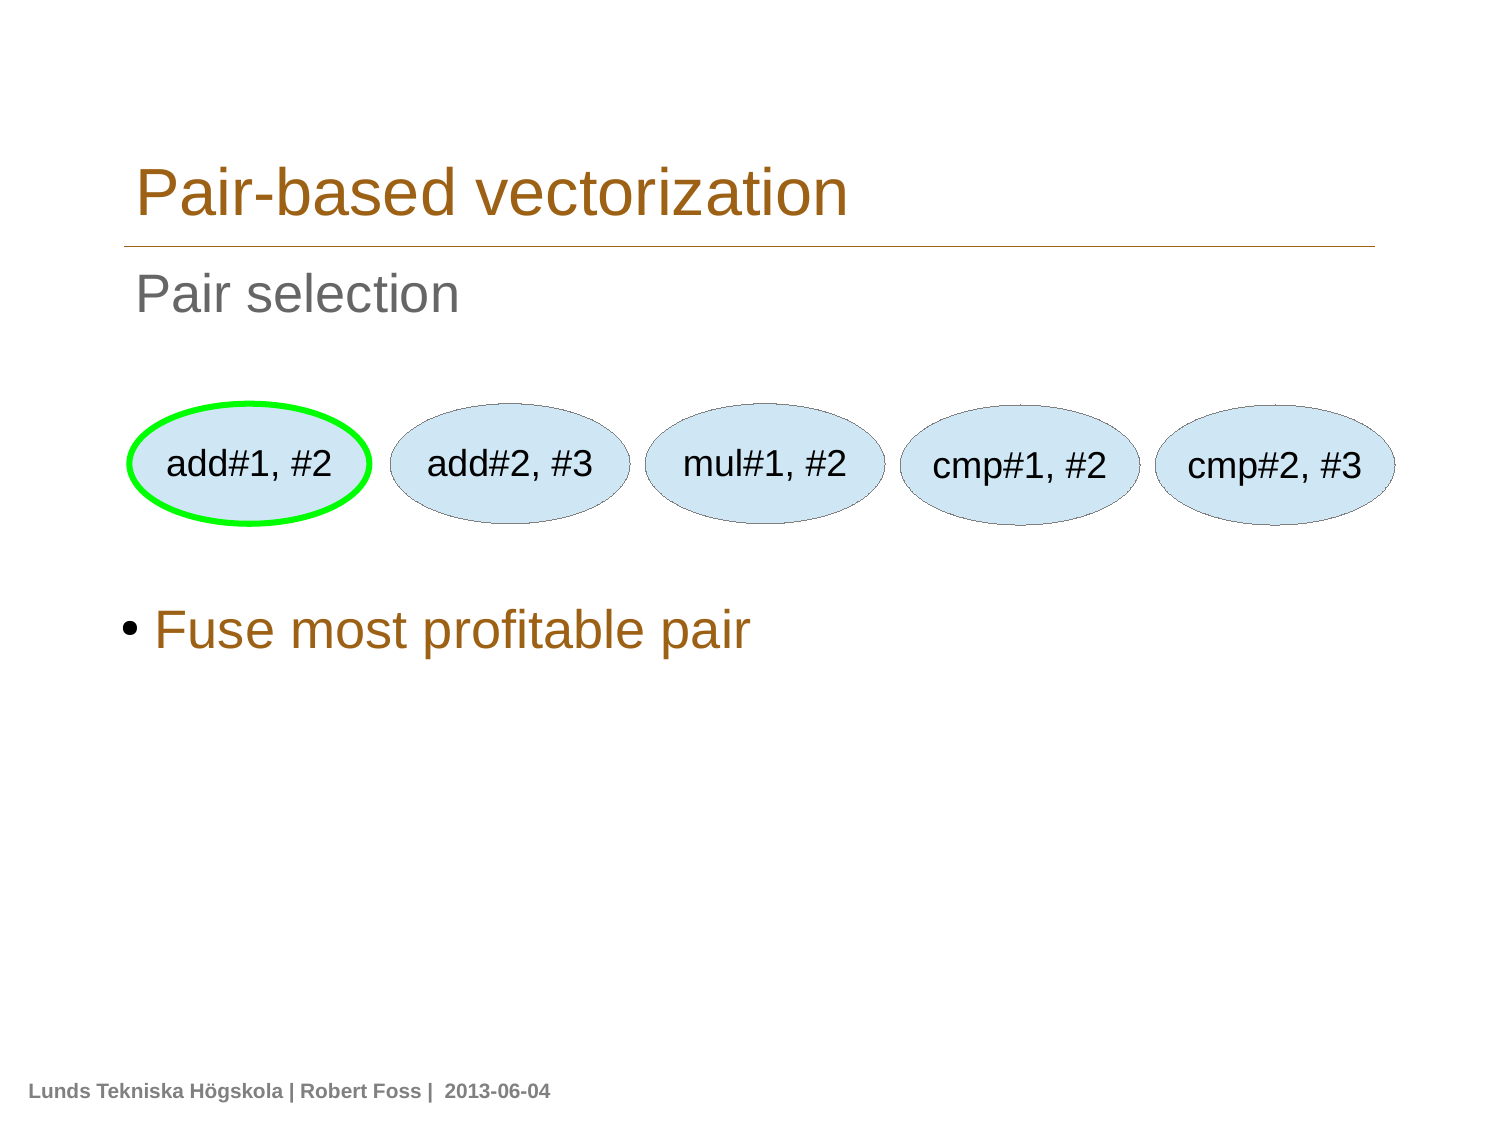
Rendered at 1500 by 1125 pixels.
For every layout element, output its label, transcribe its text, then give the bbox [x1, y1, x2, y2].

text_box add#2, #3 [390, 403, 631, 524]
text_box add#1, #2 [129, 403, 370, 524]
text_box cmp#2, #3 [1155, 404, 1396, 526]
text_box Fuse most profitable pair [120, 538, 975, 1125]
title Pair-based vectorization [120, 120, 1500, 258]
text_box cmp#1, #2 [900, 404, 1141, 526]
title Pair selection [120, 238, 1035, 344]
text_box mul#1, #2 [645, 403, 886, 524]
